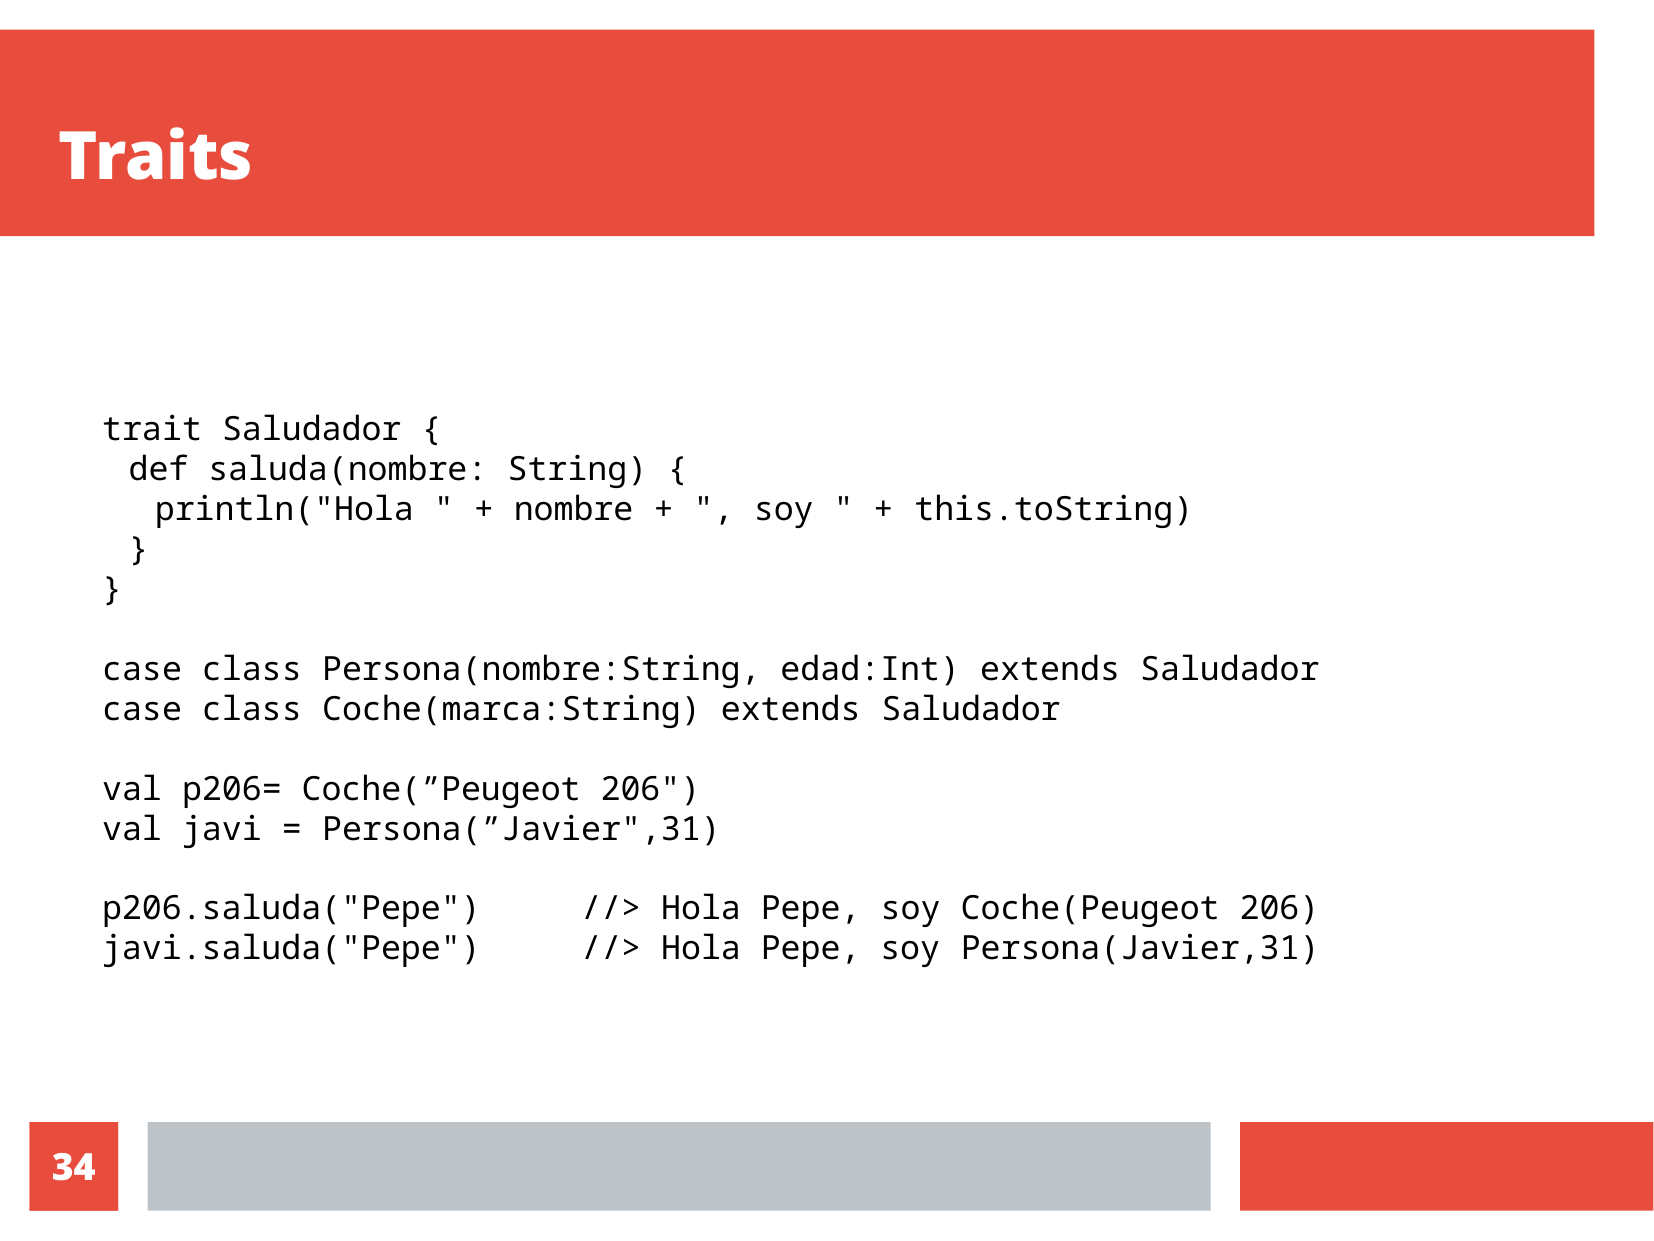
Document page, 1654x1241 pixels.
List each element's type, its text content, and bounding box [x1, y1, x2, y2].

text_box trait Saludador { def saluda(nombre: String) { println("Hola " + nombre + ", soy " + this.toString) } } case class Persona(nombre:String, edad:Int) extends Saludador case class Coche(marca:String) extends Saludador val p206= Coche(”Peugeot 206") val javi = Persona(”Javier",31) p206.saluda("Pepe") //> Hola Pepe, soy Coche(Peugeot 206) javi.saluda("Pepe") //> Hola Pepe, soy Persona(Javier,31) [99, 407, 1595, 967]
title Traits [59, 66, 1595, 200]
